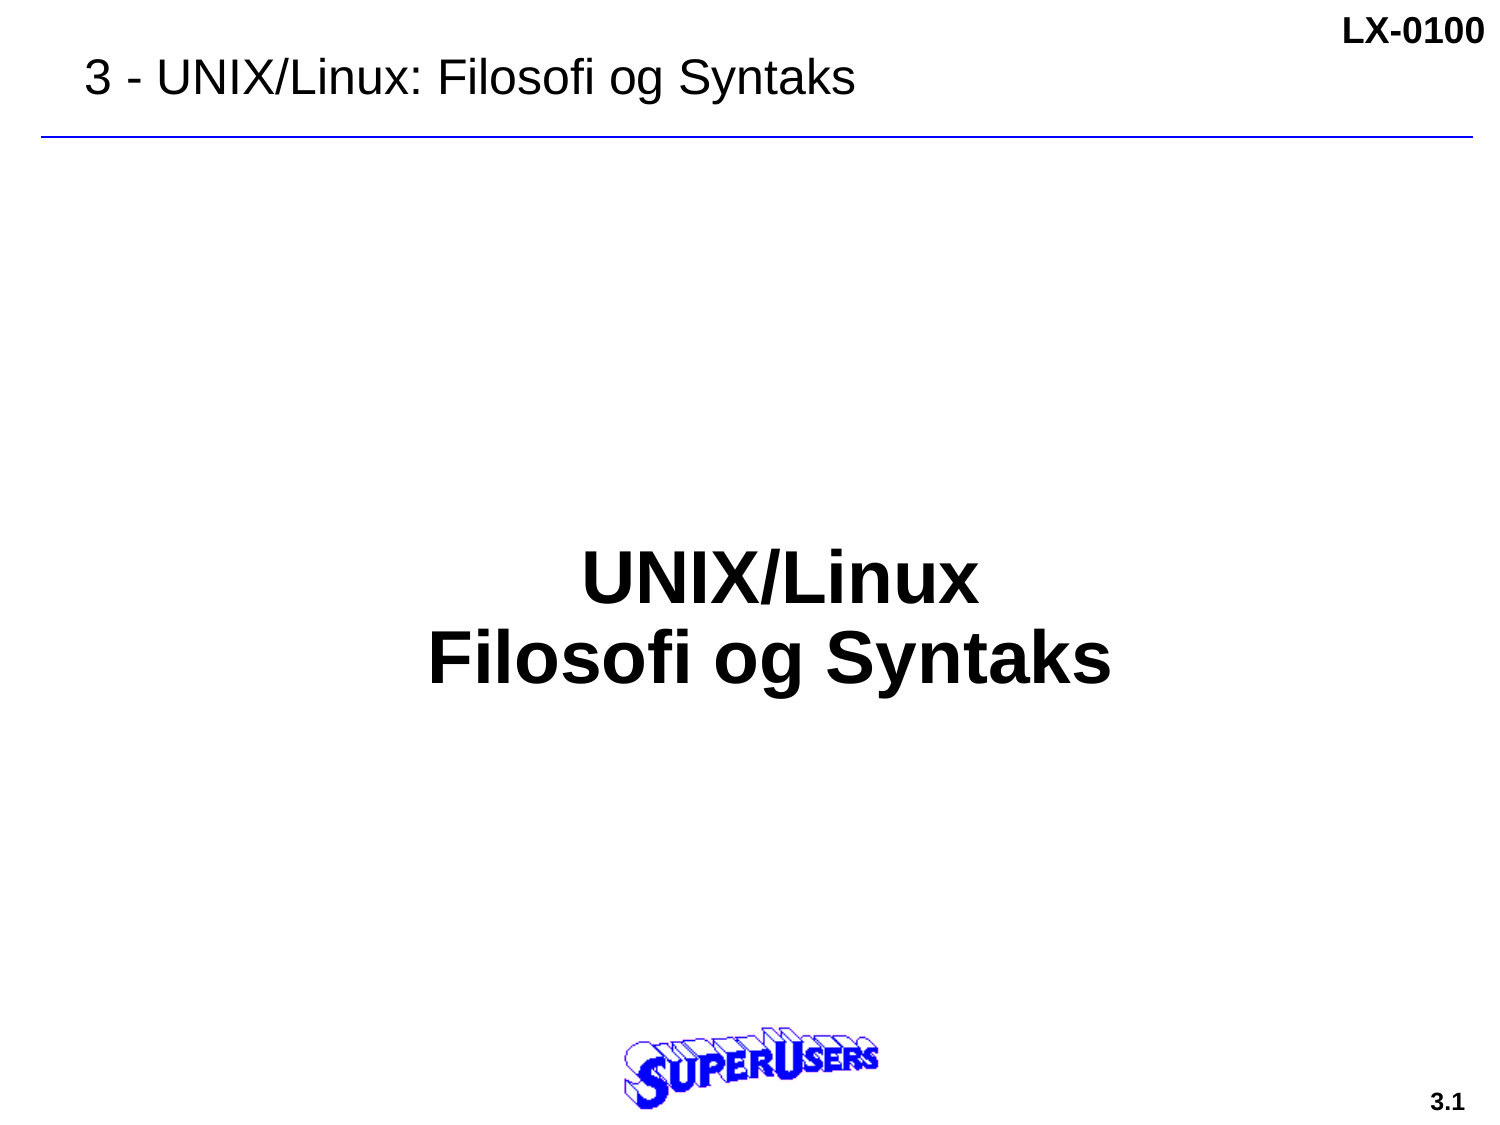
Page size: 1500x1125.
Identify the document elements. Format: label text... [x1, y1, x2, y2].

title 3 - UNIX/Linux: Filosofi og Syntaks [76, 42, 1424, 135]
list UNIX/Linux Filosofi og Syntaks [413, 531, 1193, 711]
picture [620, 1023, 880, 1111]
